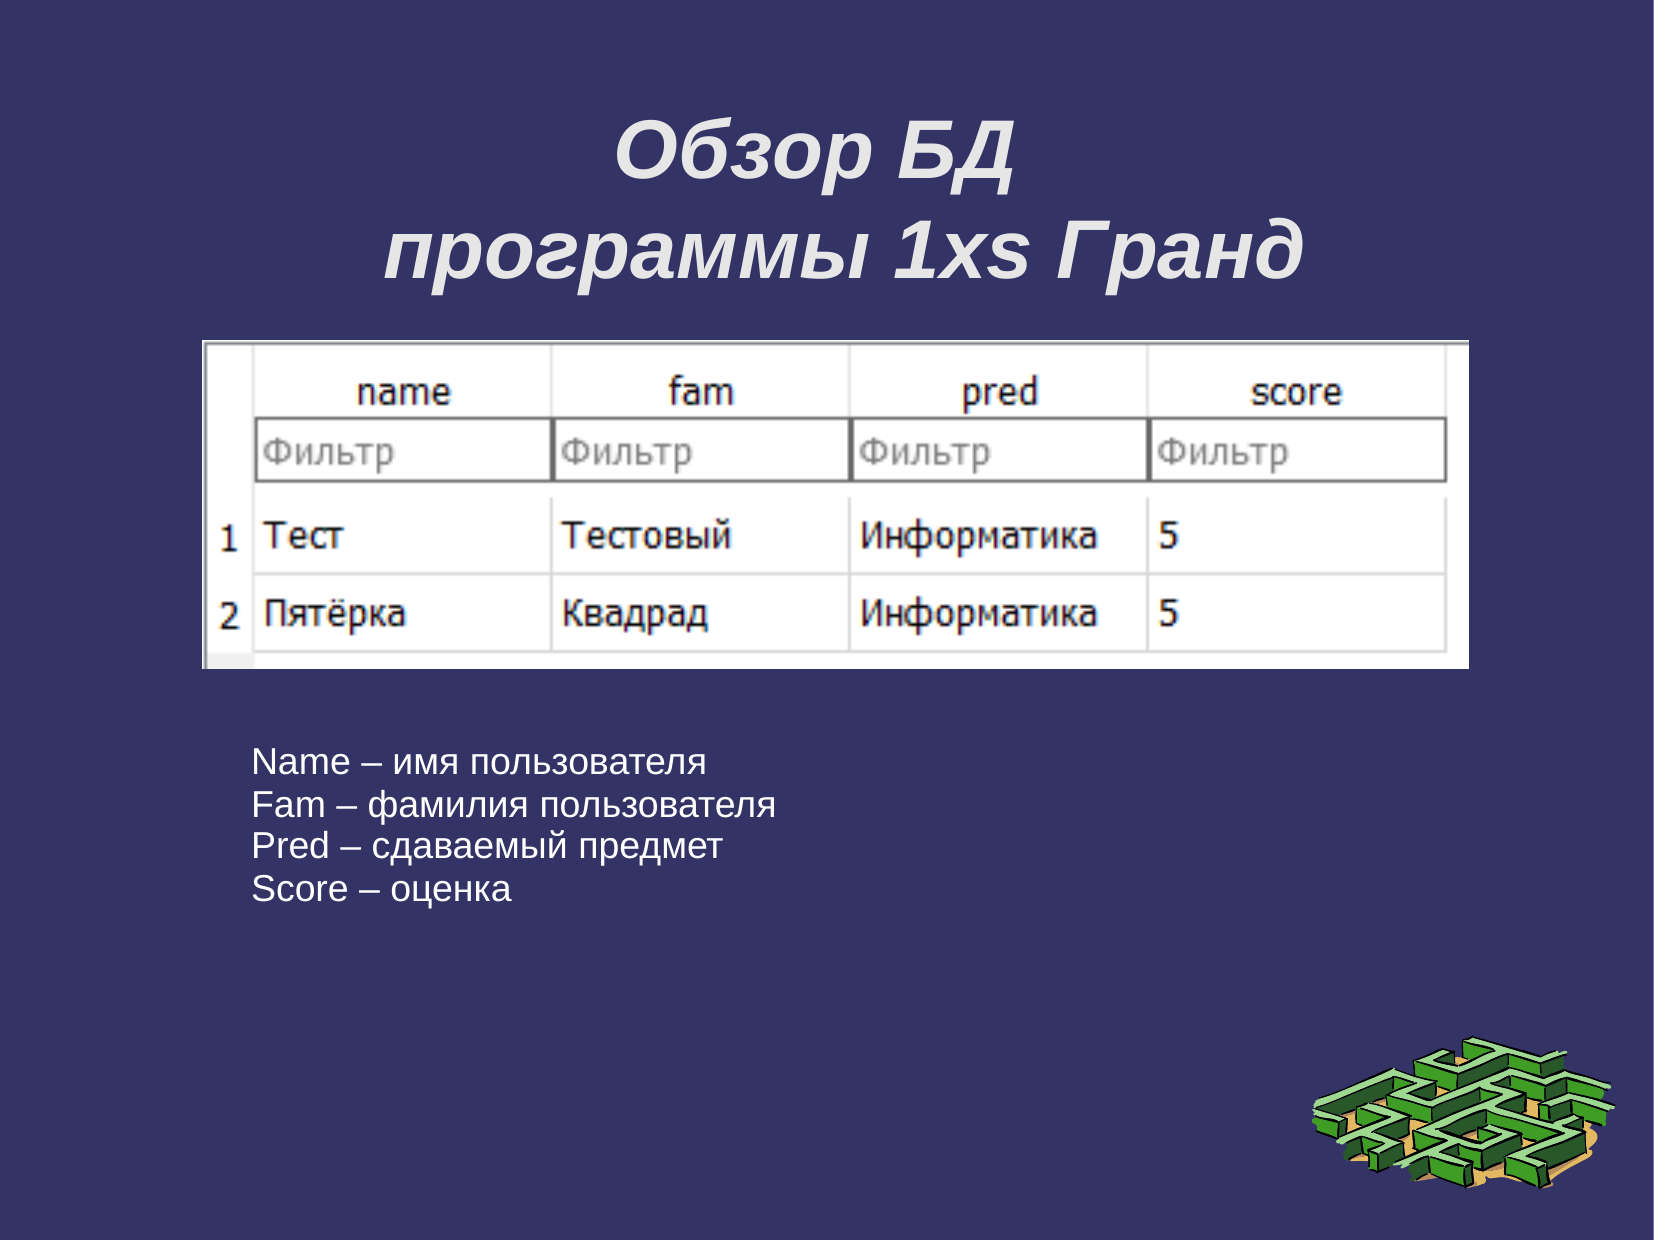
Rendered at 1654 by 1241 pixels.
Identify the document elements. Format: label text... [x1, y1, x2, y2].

text_box Name – имя пользователя Fam – фамилия пользователя Pred – сдаваемый предмет Score – оценка [236, 733, 1394, 957]
title Обзор БД программы 1xs Гранд [120, 93, 1533, 296]
picture [202, 340, 1469, 669]
